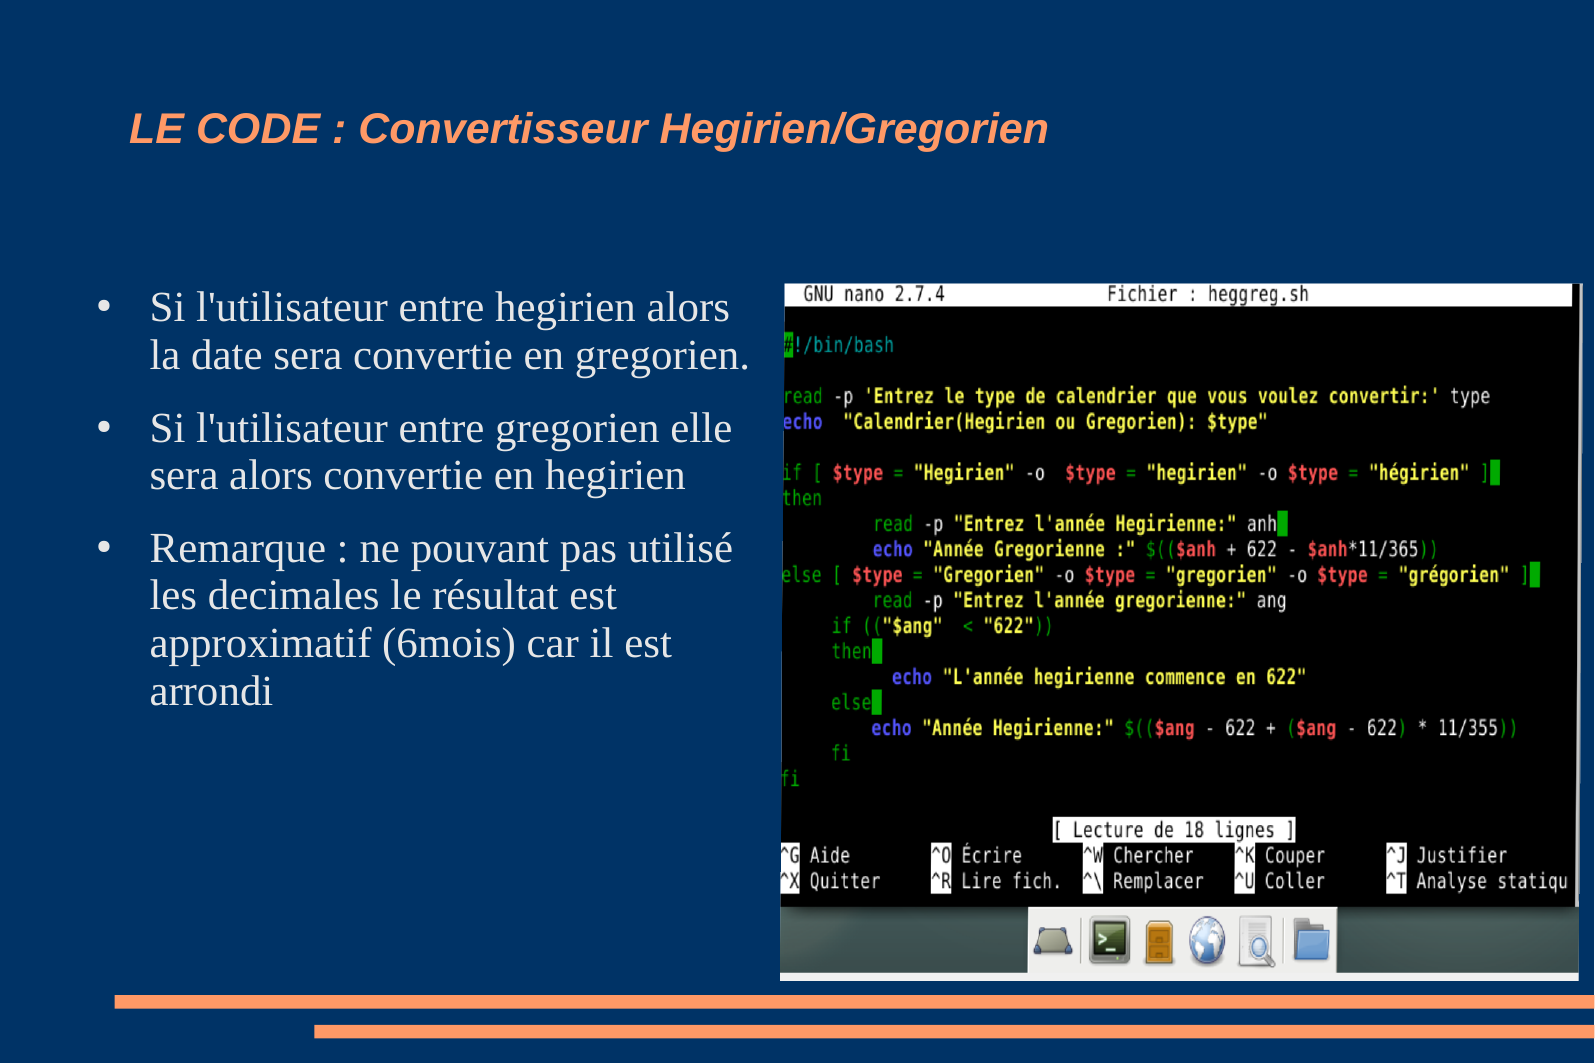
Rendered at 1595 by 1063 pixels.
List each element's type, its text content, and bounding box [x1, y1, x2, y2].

picture [779, 283, 1583, 981]
title LE CODE : Convertisseur Hegirien/Gregorien [117, 39, 1479, 218]
list Si l'utilisateur entre hegirien alors la date sera convertie en gregorien. Si l'utilisateur entre gregorien elle sera alors convertie en hegirien Remarque : ne pouvant pas utilisé les decimales le résultat est approximatif (6mois) car il est arrondi [78, 283, 756, 978]
